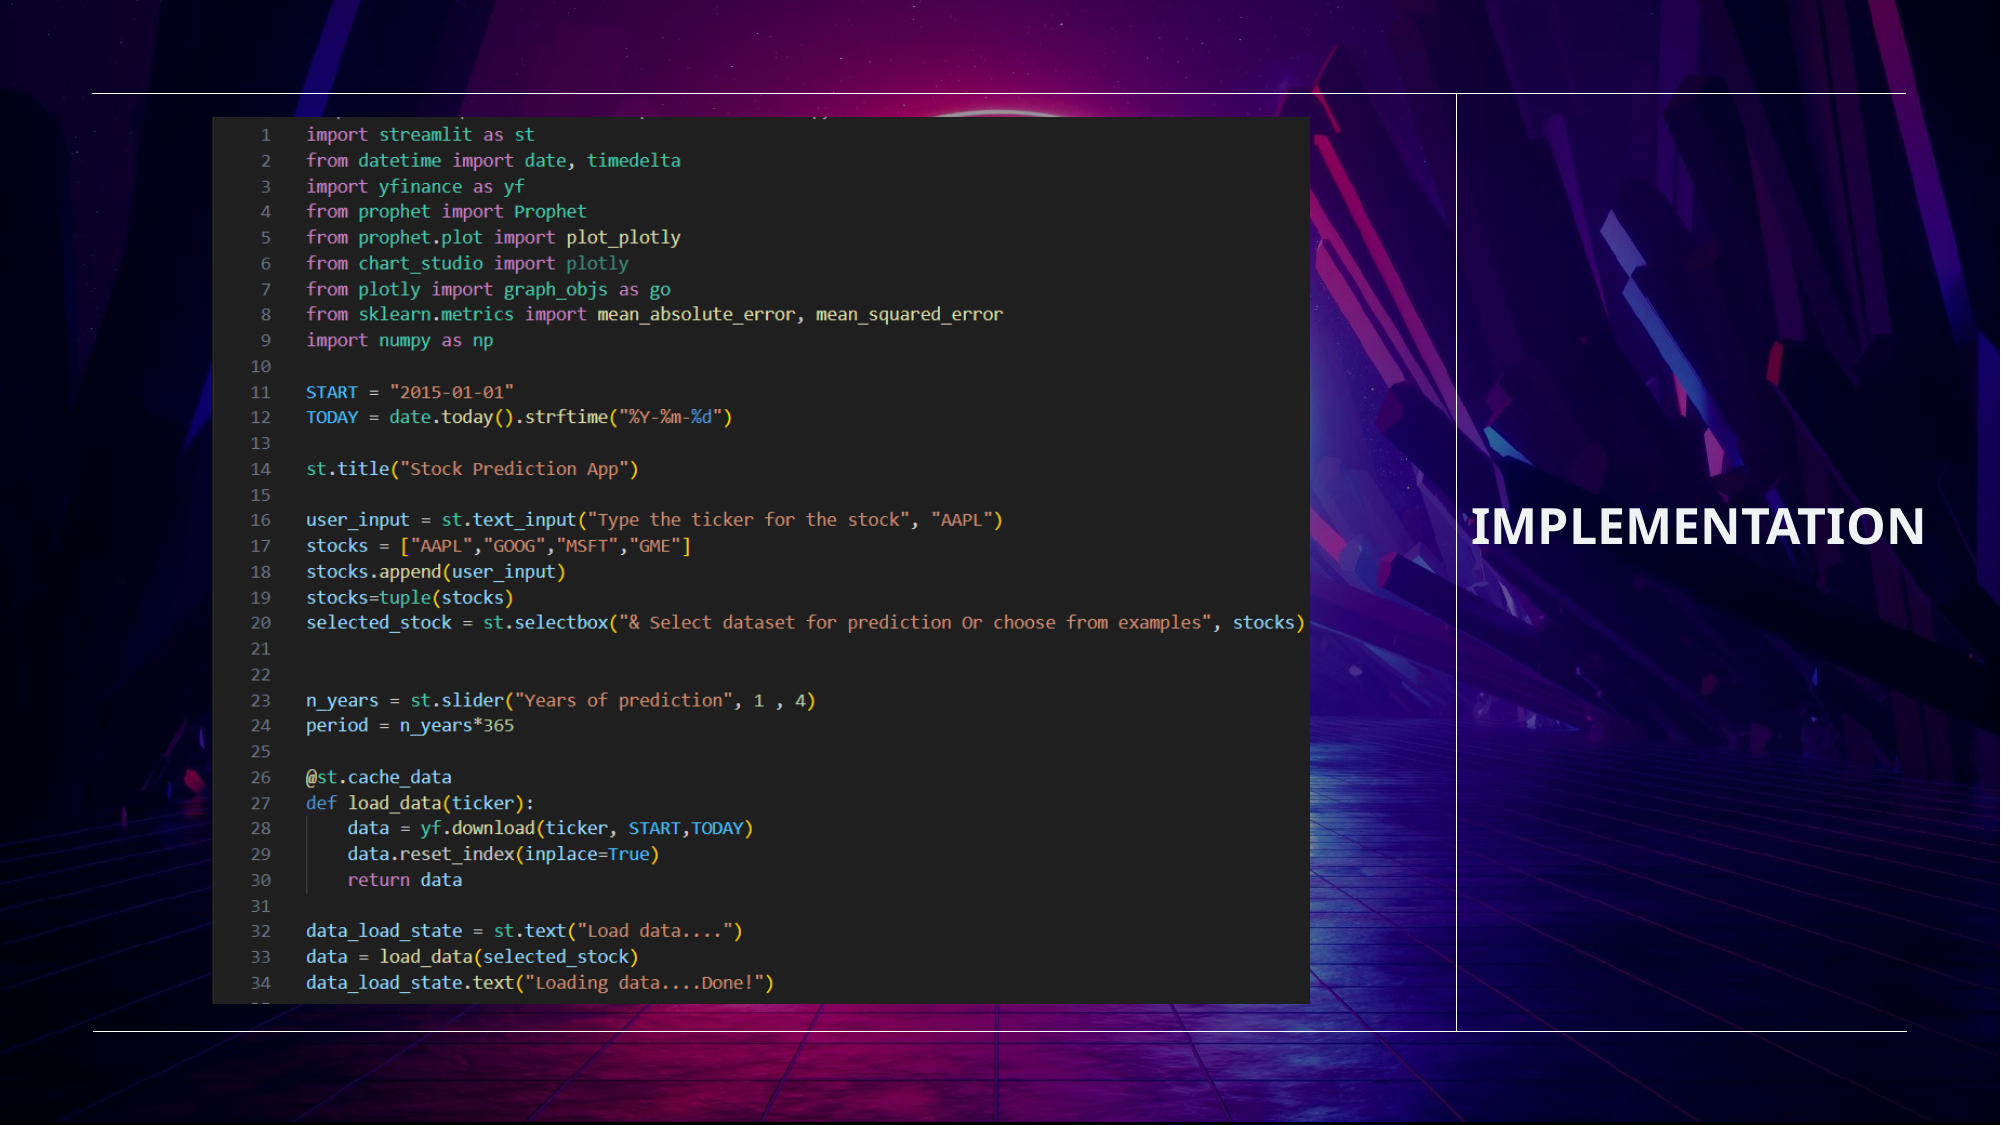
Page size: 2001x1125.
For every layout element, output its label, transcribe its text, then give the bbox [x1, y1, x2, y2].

picture [0, 0, 2000, 1122]
text_box IMPLEMENTATION [1456, 486, 2000, 563]
